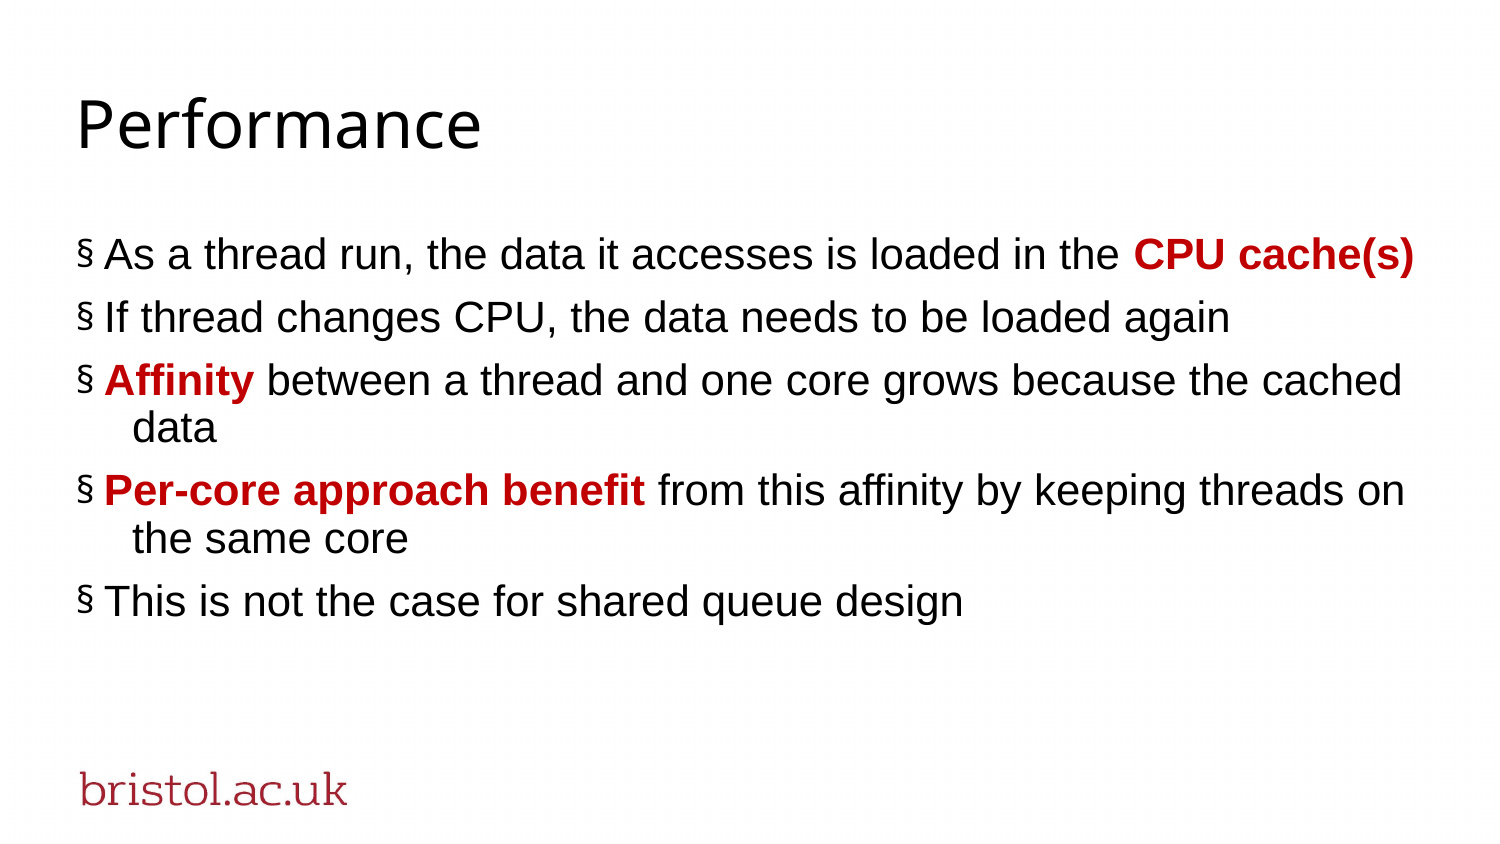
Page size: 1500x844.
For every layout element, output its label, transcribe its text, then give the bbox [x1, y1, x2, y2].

title Performance [60, 44, 1440, 209]
list As a thread run, the data it accesses is loaded in the CPU cache(s) If thread changes CPU, the data needs to be loaded again Affinity between a thread and one core grows because the cached data Per-core approach benefit from this affinity by keeping threads on the same core This is not the case for shared queue design [60, 224, 1440, 699]
